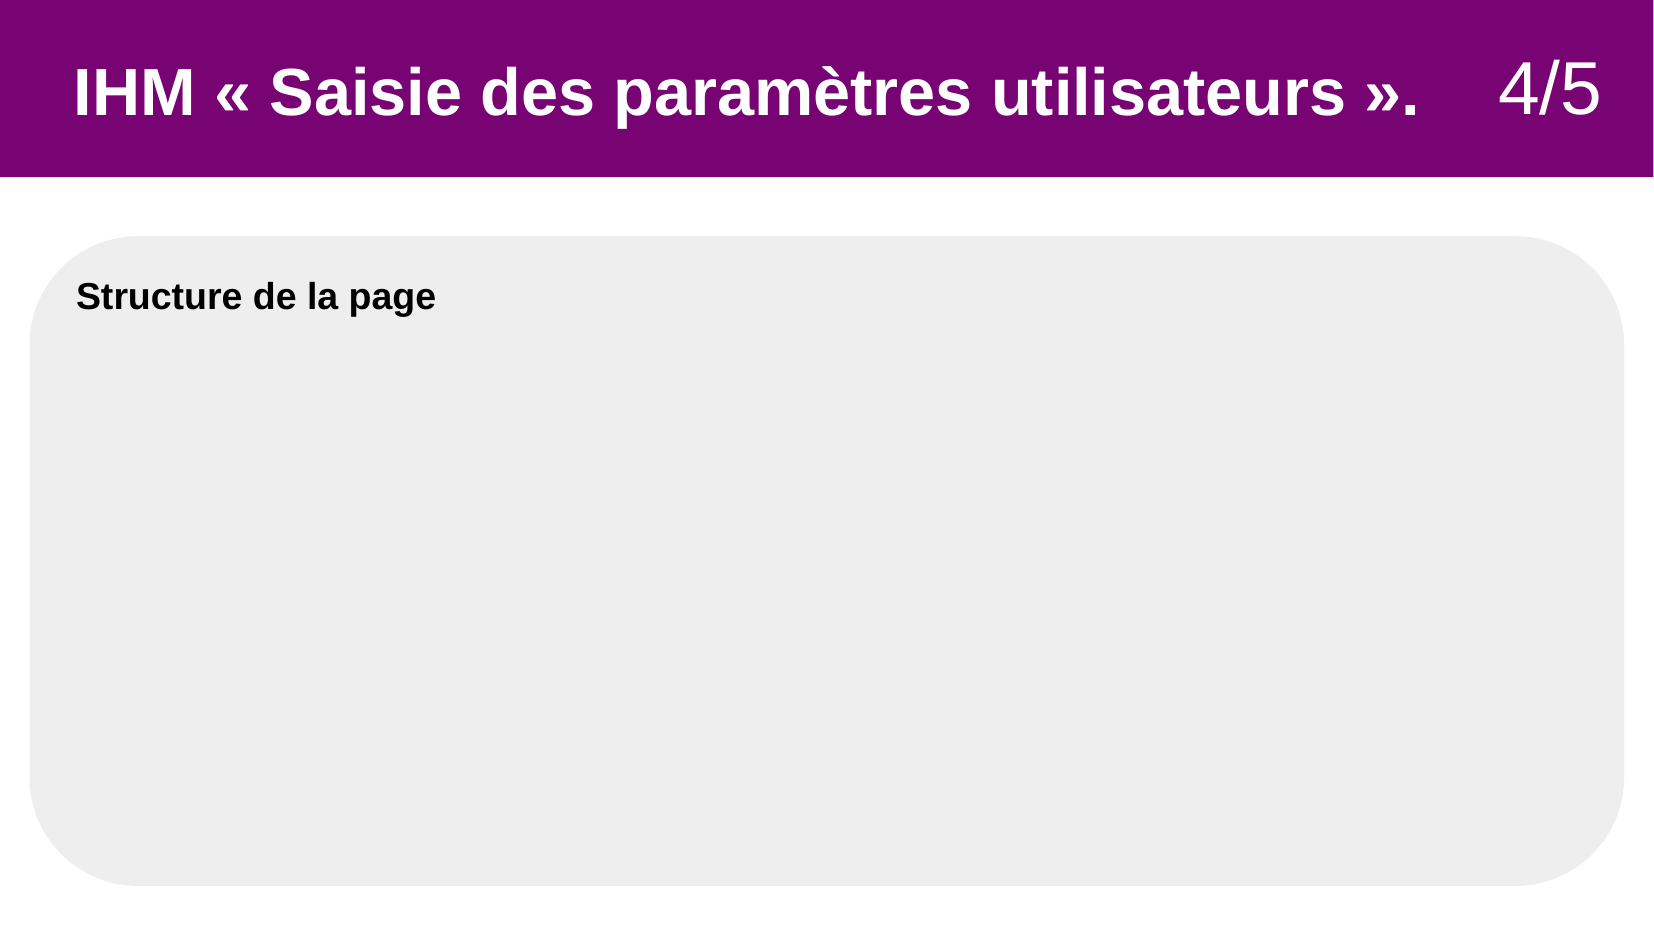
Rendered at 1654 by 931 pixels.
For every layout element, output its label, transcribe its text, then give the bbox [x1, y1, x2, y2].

text_box IHM « Saisie des paramètres utilisateurs ». [59, 47, 1476, 138]
text_box [1625, 0, 1654, 178]
text_box Structure de la page [29, 236, 1625, 886]
text_box 4/5 [1476, 0, 1625, 178]
text_box [0, 0, 1476, 178]
